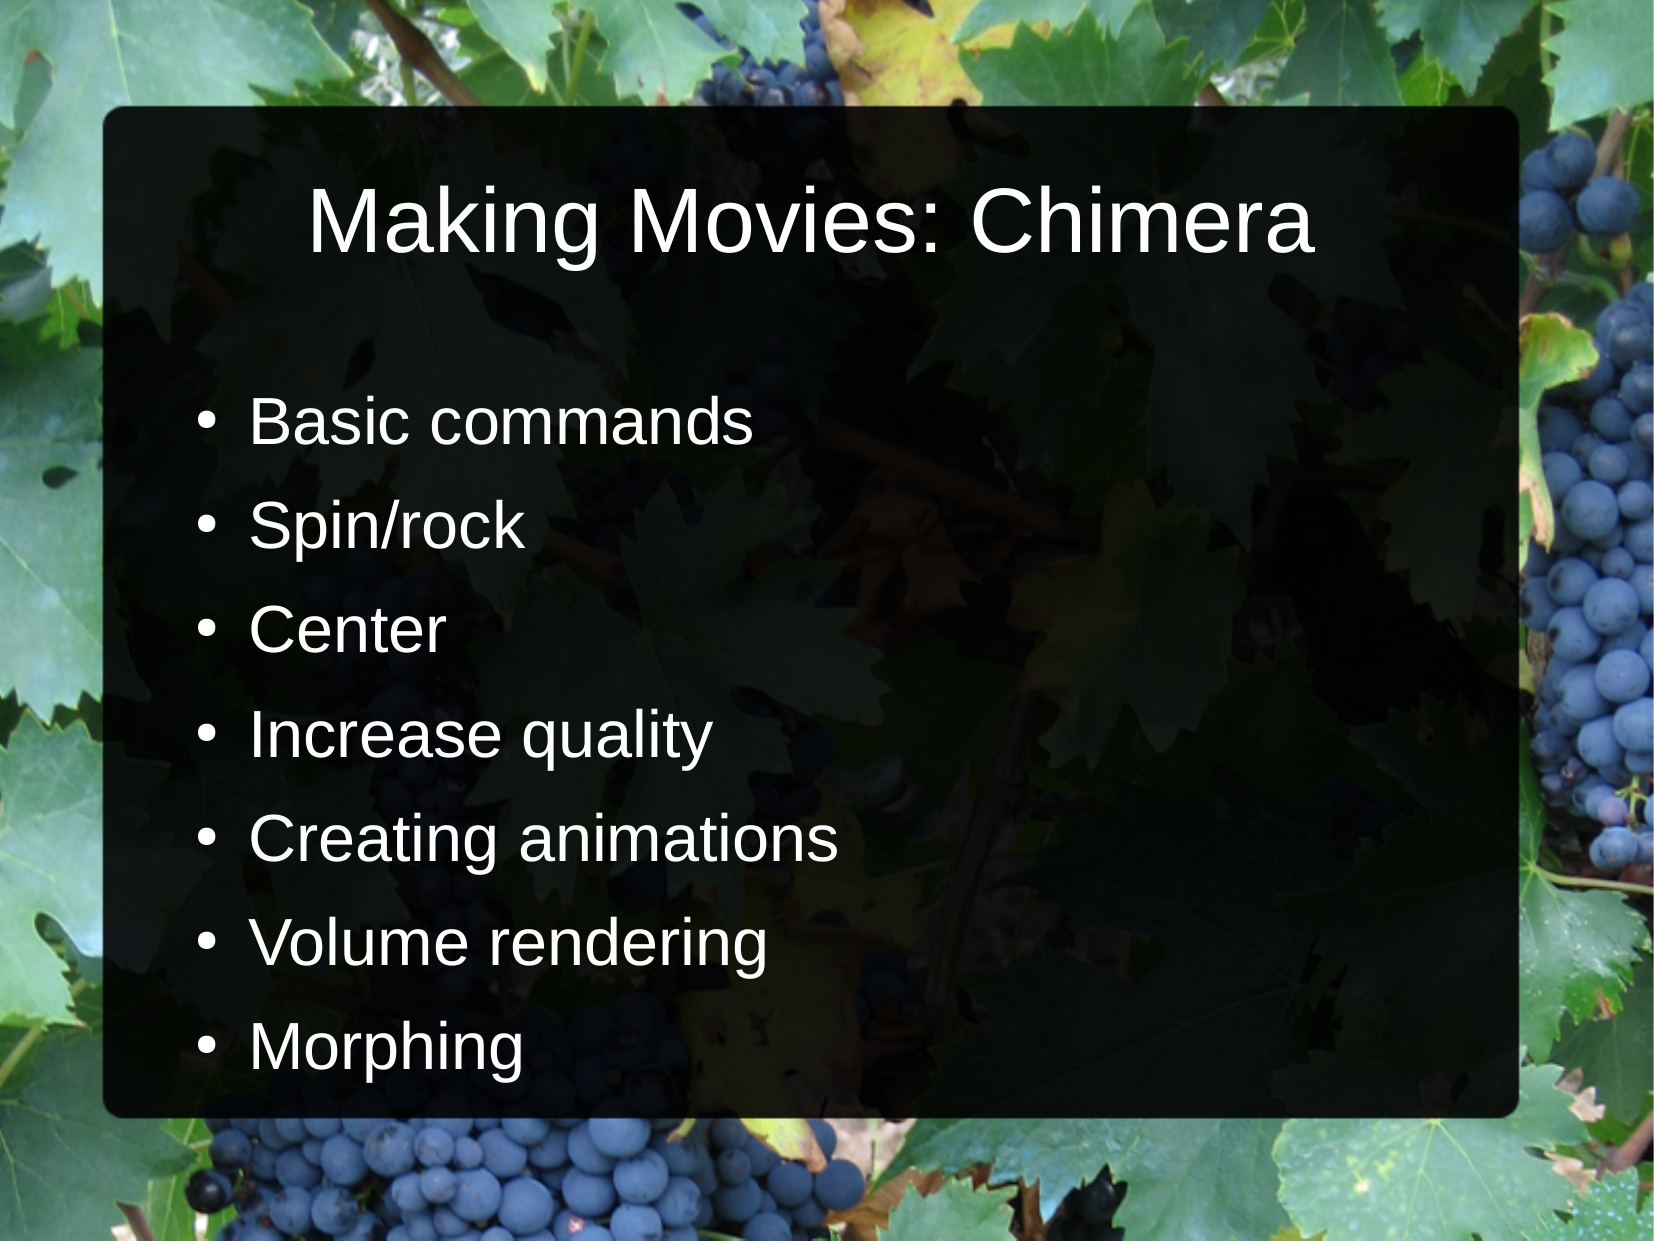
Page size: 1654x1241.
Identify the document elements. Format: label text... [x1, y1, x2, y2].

title Making Movies: Chimera [118, 125, 1506, 318]
list Basic commands Spin/rock Center Increase quality Creating animations Volume rendering Morphing [177, 383, 1477, 1188]
picture [0, 0, 1654, 1241]
